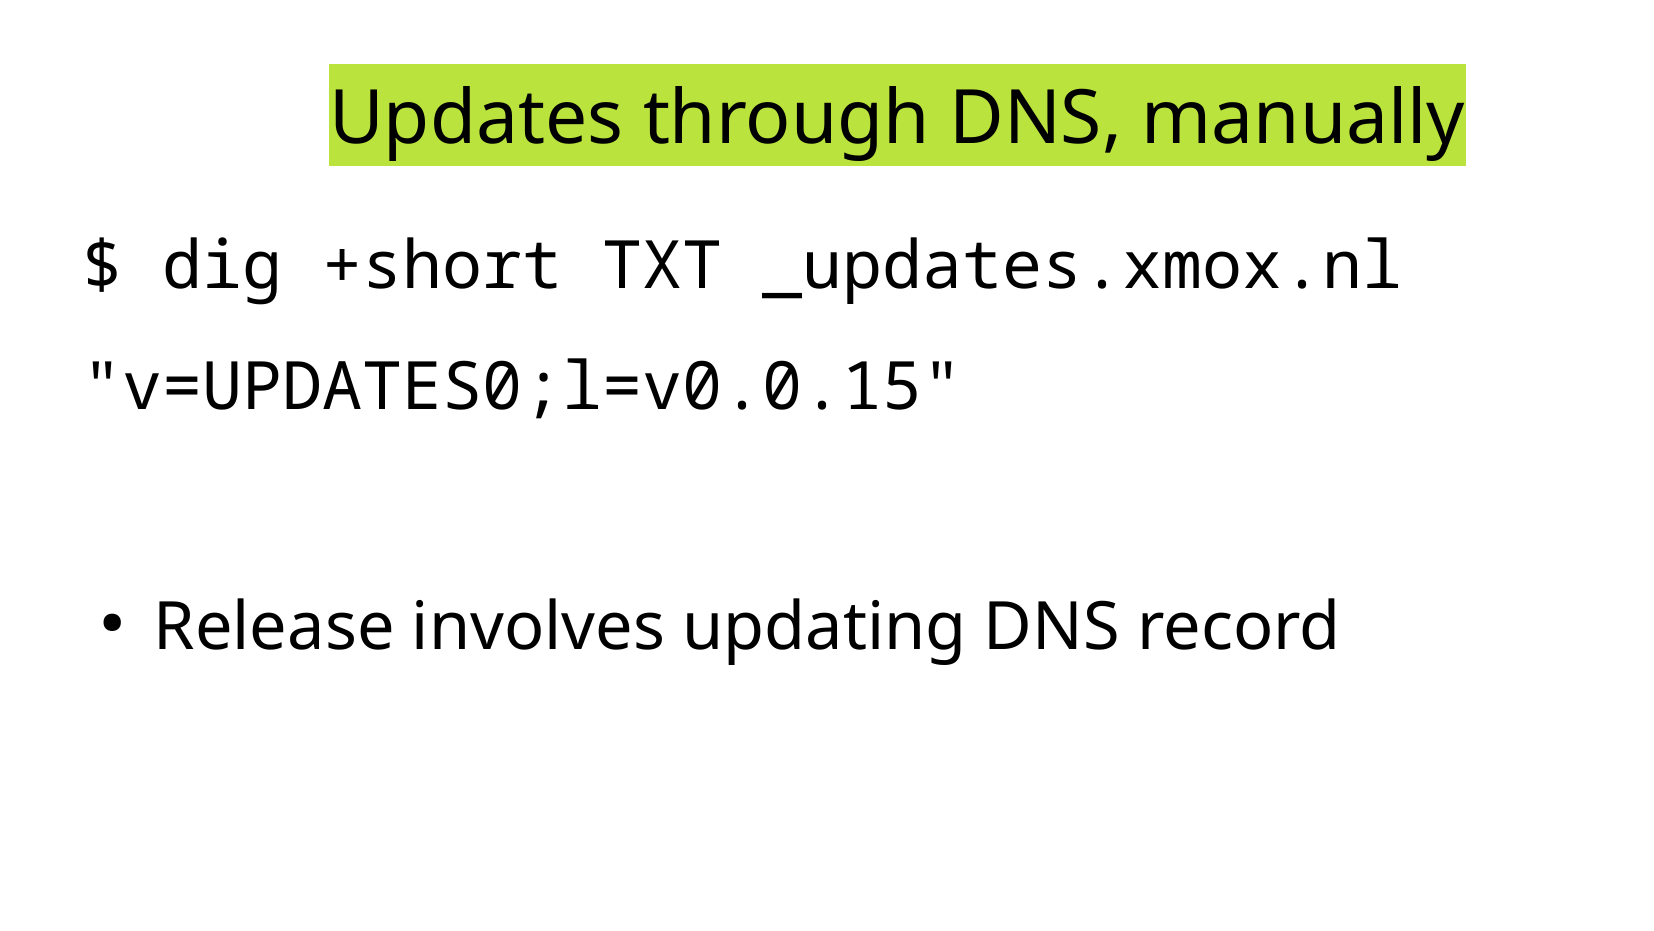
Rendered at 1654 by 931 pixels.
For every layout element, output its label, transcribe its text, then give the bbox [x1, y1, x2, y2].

title Updates through DNS, manually [82, 37, 1571, 193]
list $ dig +short TXT _updates.xmox.nl "v=UPDATES0;l=v0.0.15" Release involves updating DNS record [82, 217, 1571, 758]
